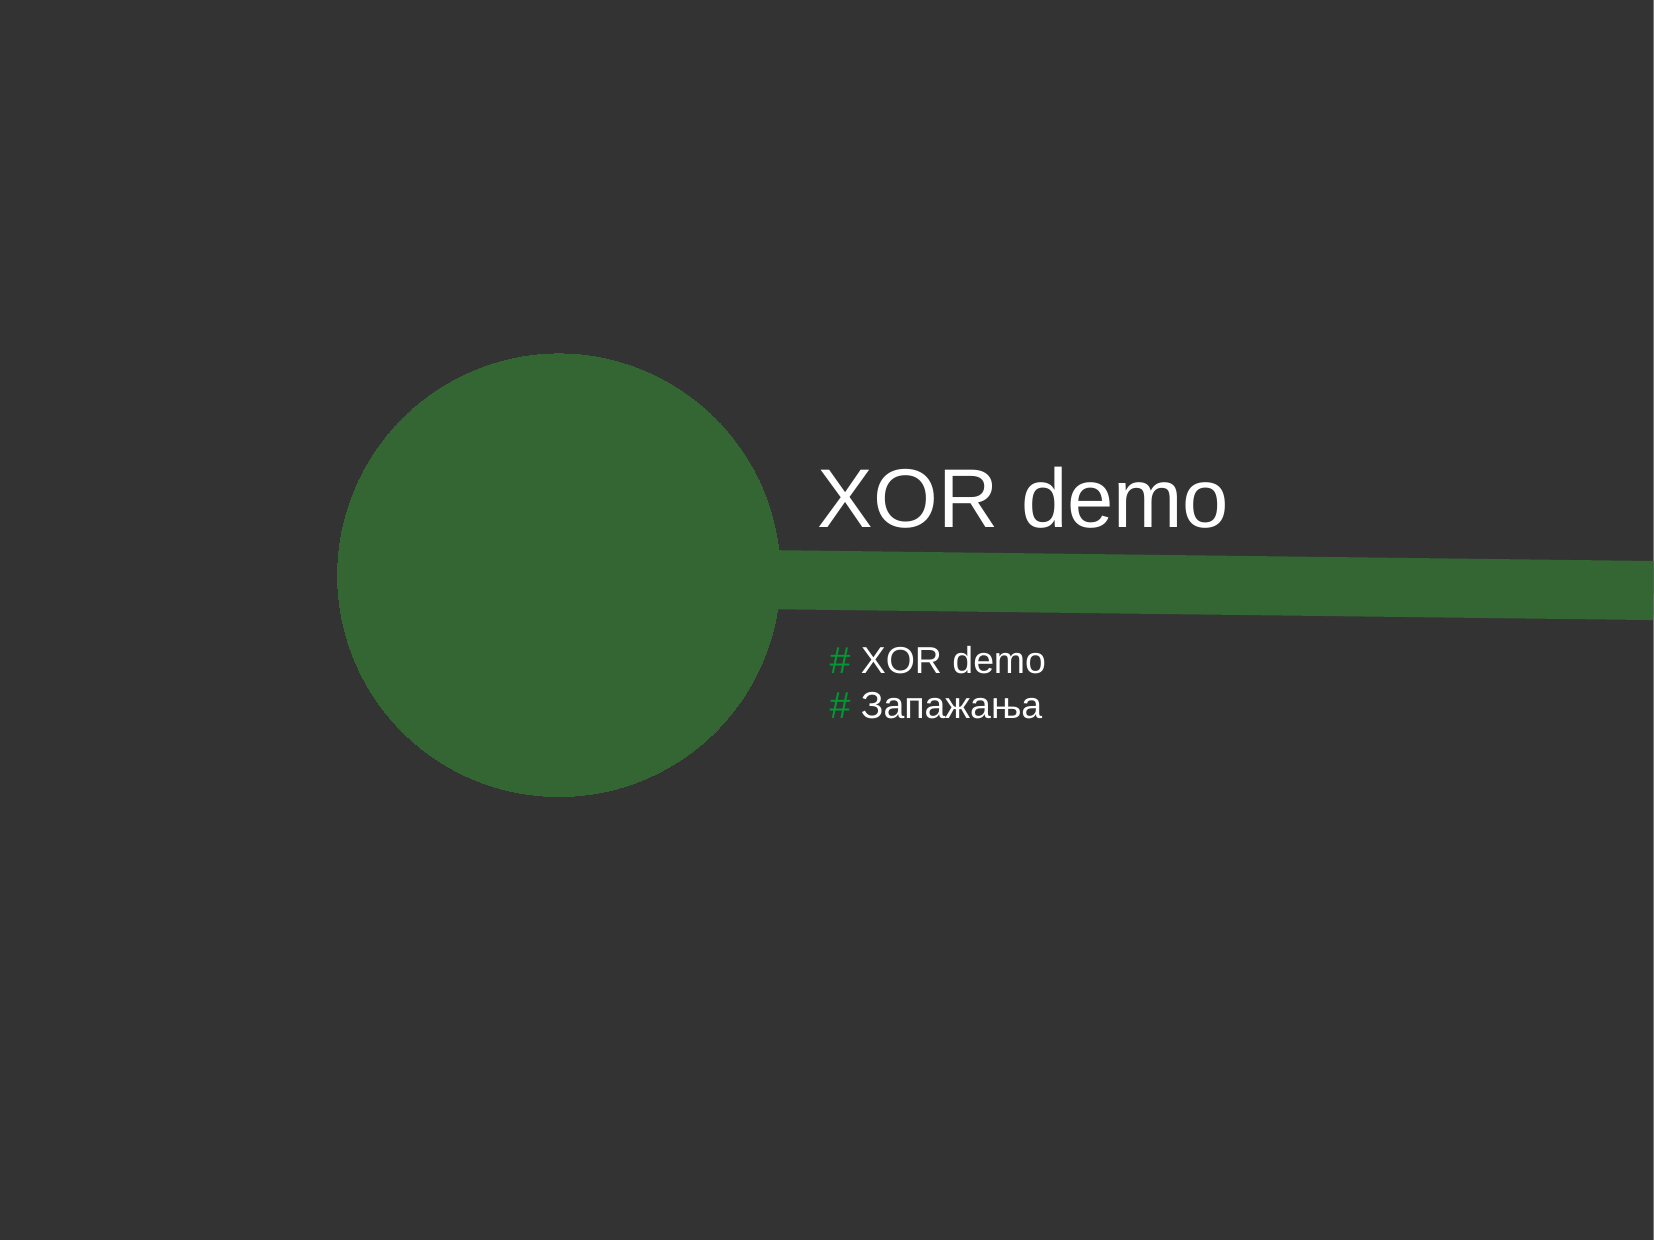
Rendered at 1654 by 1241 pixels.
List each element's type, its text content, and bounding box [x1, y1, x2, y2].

text_box # XOR demo # Запажања [814, 628, 1607, 718]
text_box [337, 353, 781, 797]
text_box XOR demo [803, 437, 1641, 544]
